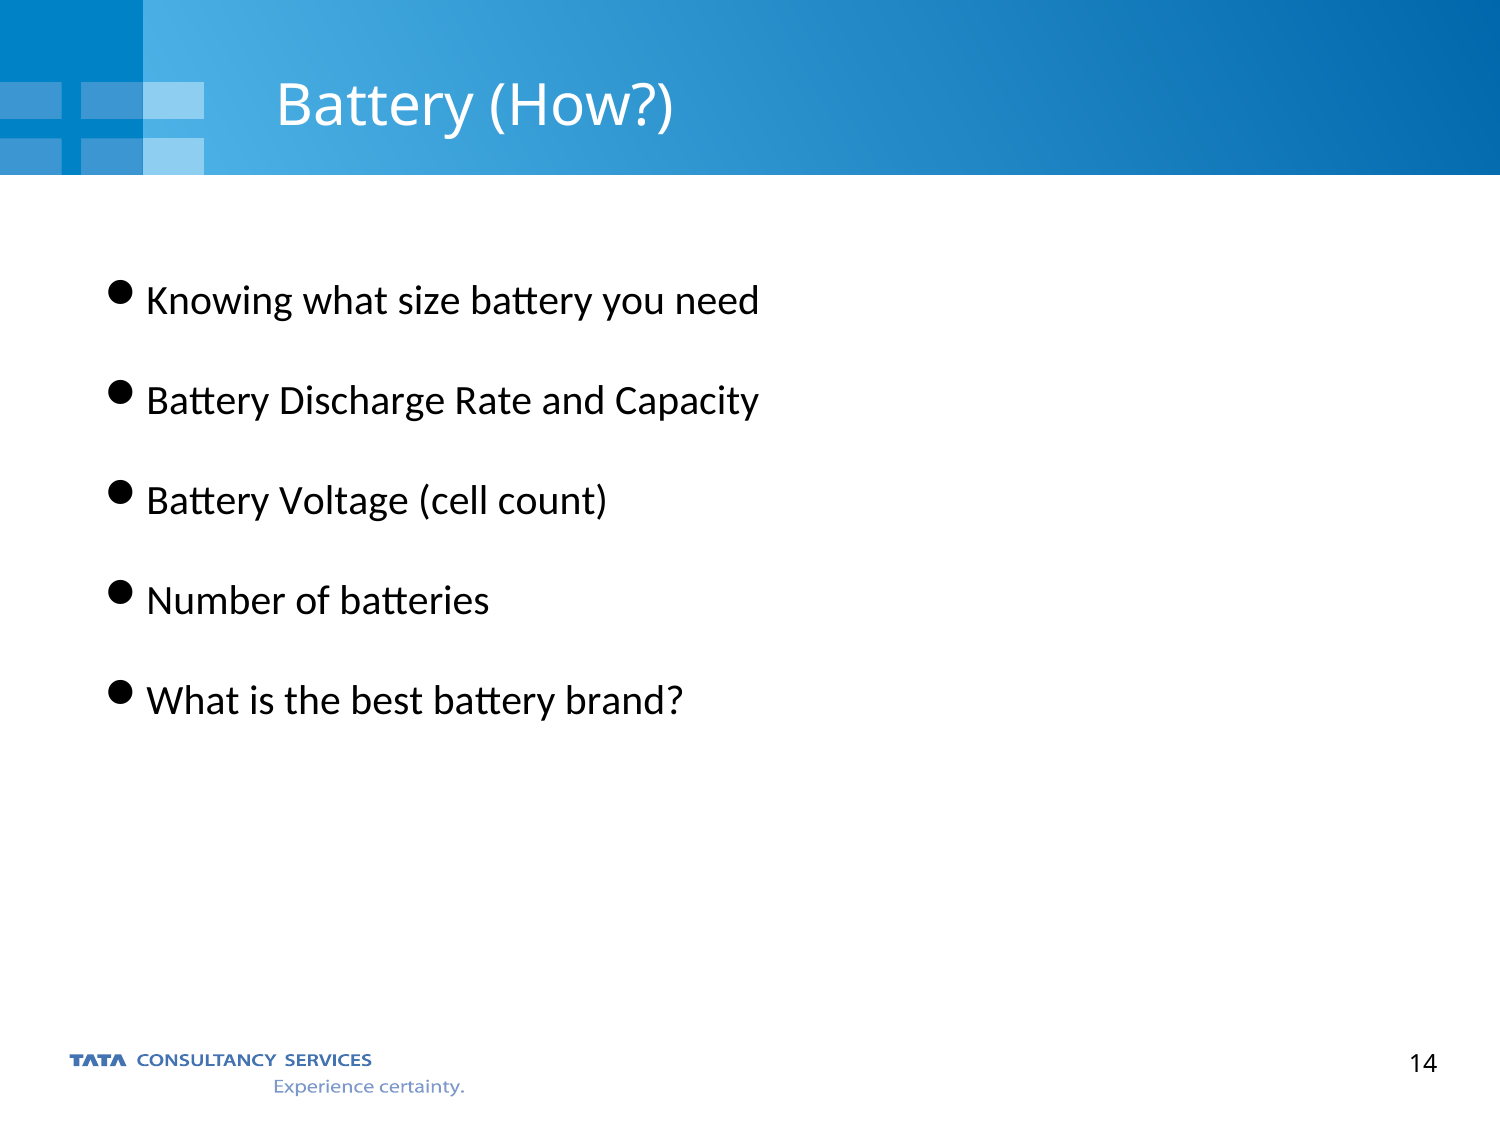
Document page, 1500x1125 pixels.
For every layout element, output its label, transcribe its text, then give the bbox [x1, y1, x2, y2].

text_box Knowing what size battery you need Battery Discharge Rate and Capacity Battery Voltage (cell count) Number of batteries What is the best battery brand? [90, 265, 955, 781]
text_box Battery (How?) [254, 59, 1021, 345]
